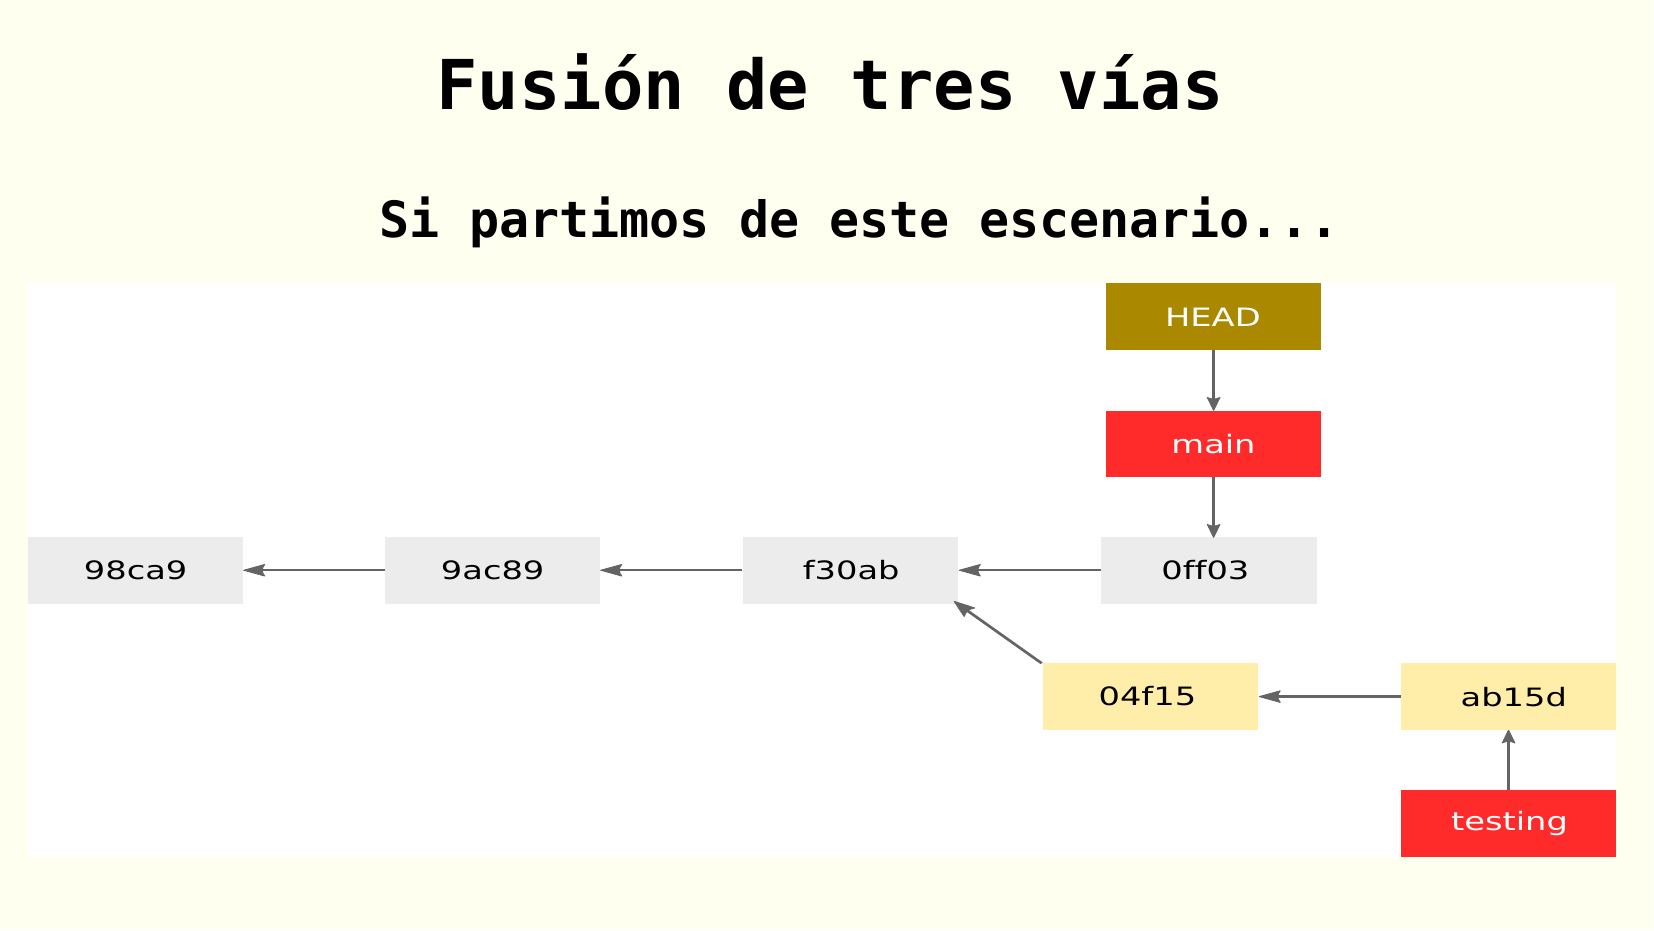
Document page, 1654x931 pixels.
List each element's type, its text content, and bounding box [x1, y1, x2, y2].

text_box Si partimos de este escenario... [364, 183, 1358, 257]
picture [27, 283, 1617, 857]
title Fusión de tres vías [86, 8, 1575, 164]
